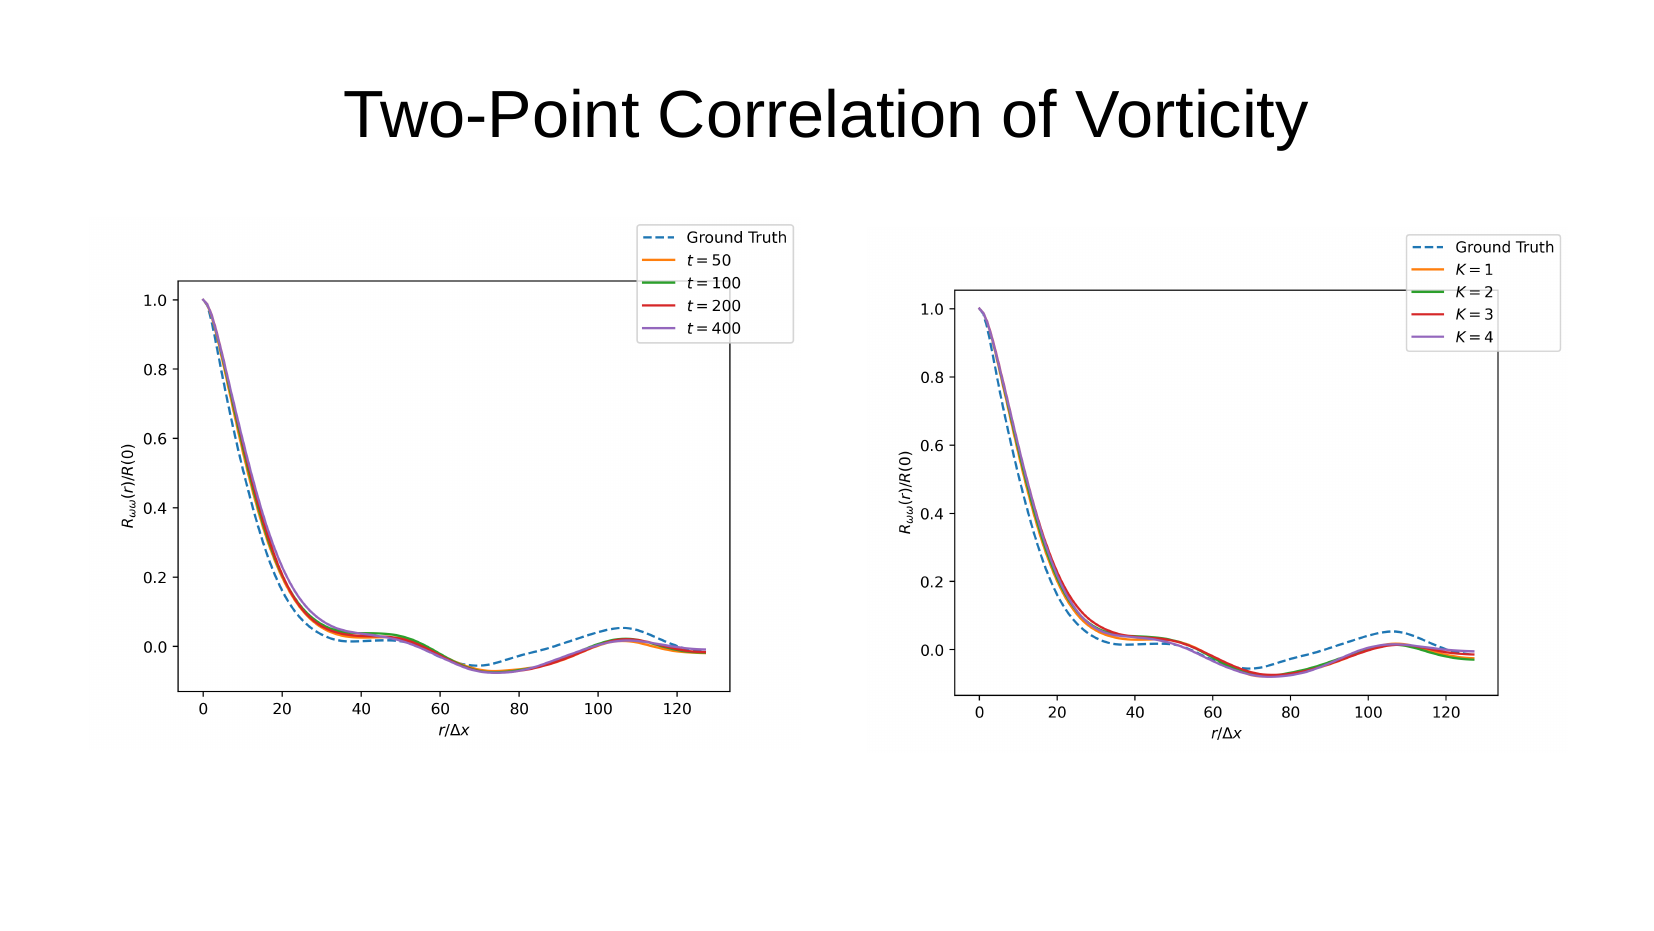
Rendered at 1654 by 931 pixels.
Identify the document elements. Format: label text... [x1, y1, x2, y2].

title Two-Point Correlation of Vorticity [82, 37, 1571, 193]
picture [867, 227, 1568, 753]
picture [89, 217, 801, 751]
